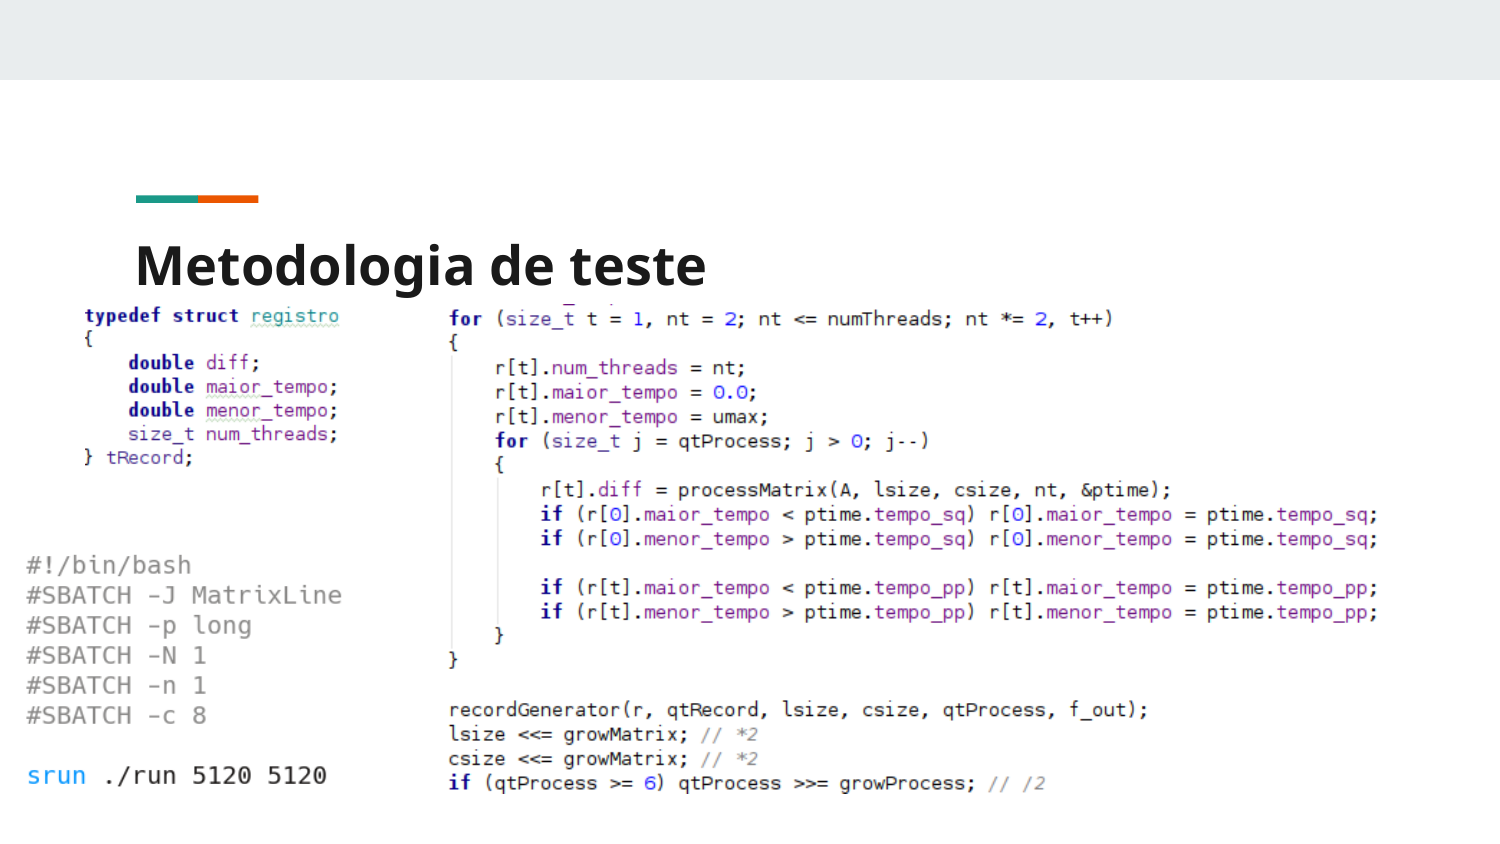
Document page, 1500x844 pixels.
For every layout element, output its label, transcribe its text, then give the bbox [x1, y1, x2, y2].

title Metodologia de teste [119, 216, 1381, 305]
picture [447, 304, 1381, 794]
picture [24, 550, 345, 794]
picture [85, 304, 345, 471]
